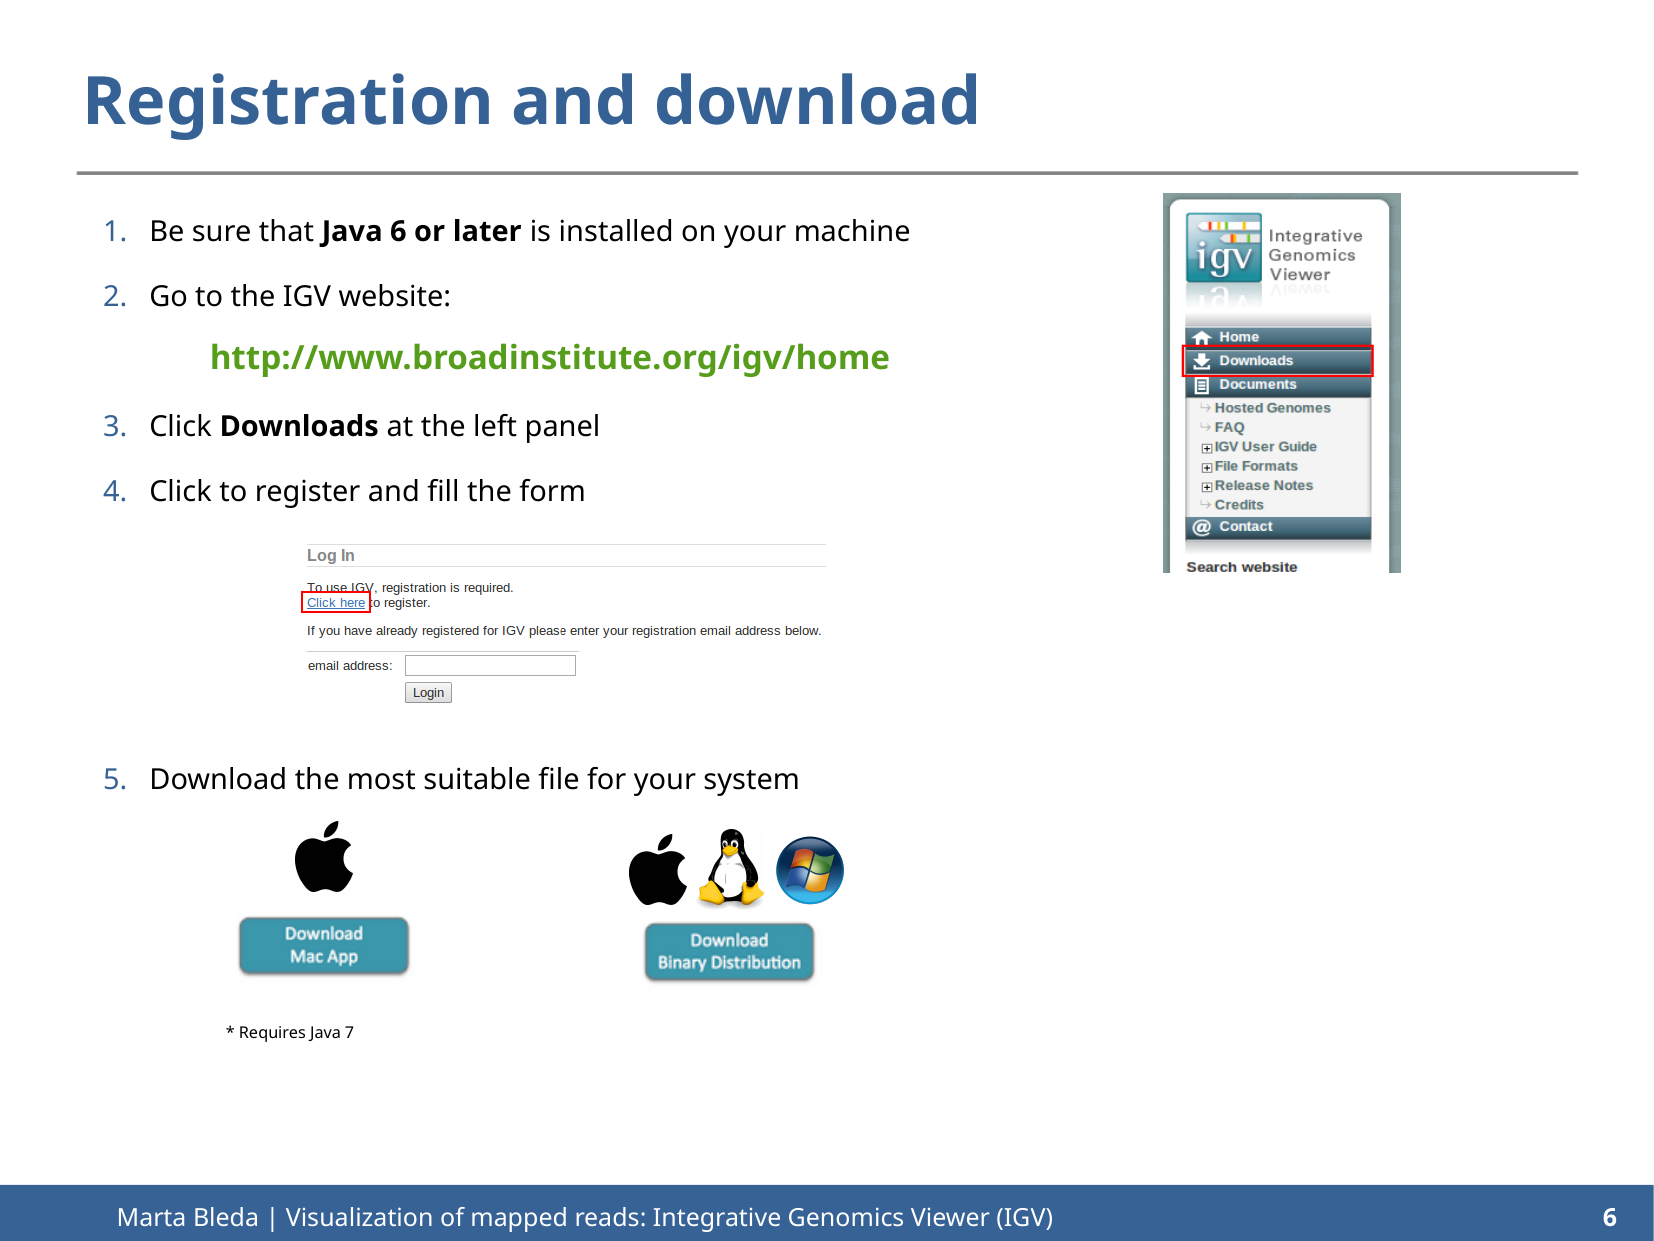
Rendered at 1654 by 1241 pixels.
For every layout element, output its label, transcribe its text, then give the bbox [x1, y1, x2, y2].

picture [295, 821, 353, 892]
picture [1163, 193, 1401, 573]
picture [771, 836, 849, 914]
title Registration and download [82, 49, 1571, 148]
picture [695, 829, 764, 910]
picture [229, 910, 419, 987]
picture [74, 170, 1580, 175]
picture [298, 538, 826, 713]
picture [633, 919, 826, 990]
picture [629, 834, 687, 905]
list Be sure that Java 6 or later is installed on your machine Go to the IGV website: Click Downloads at the left panel Click to register and fill the form Download the most suitable file for your system * Requires Java 7 [87, 210, 1548, 1047]
